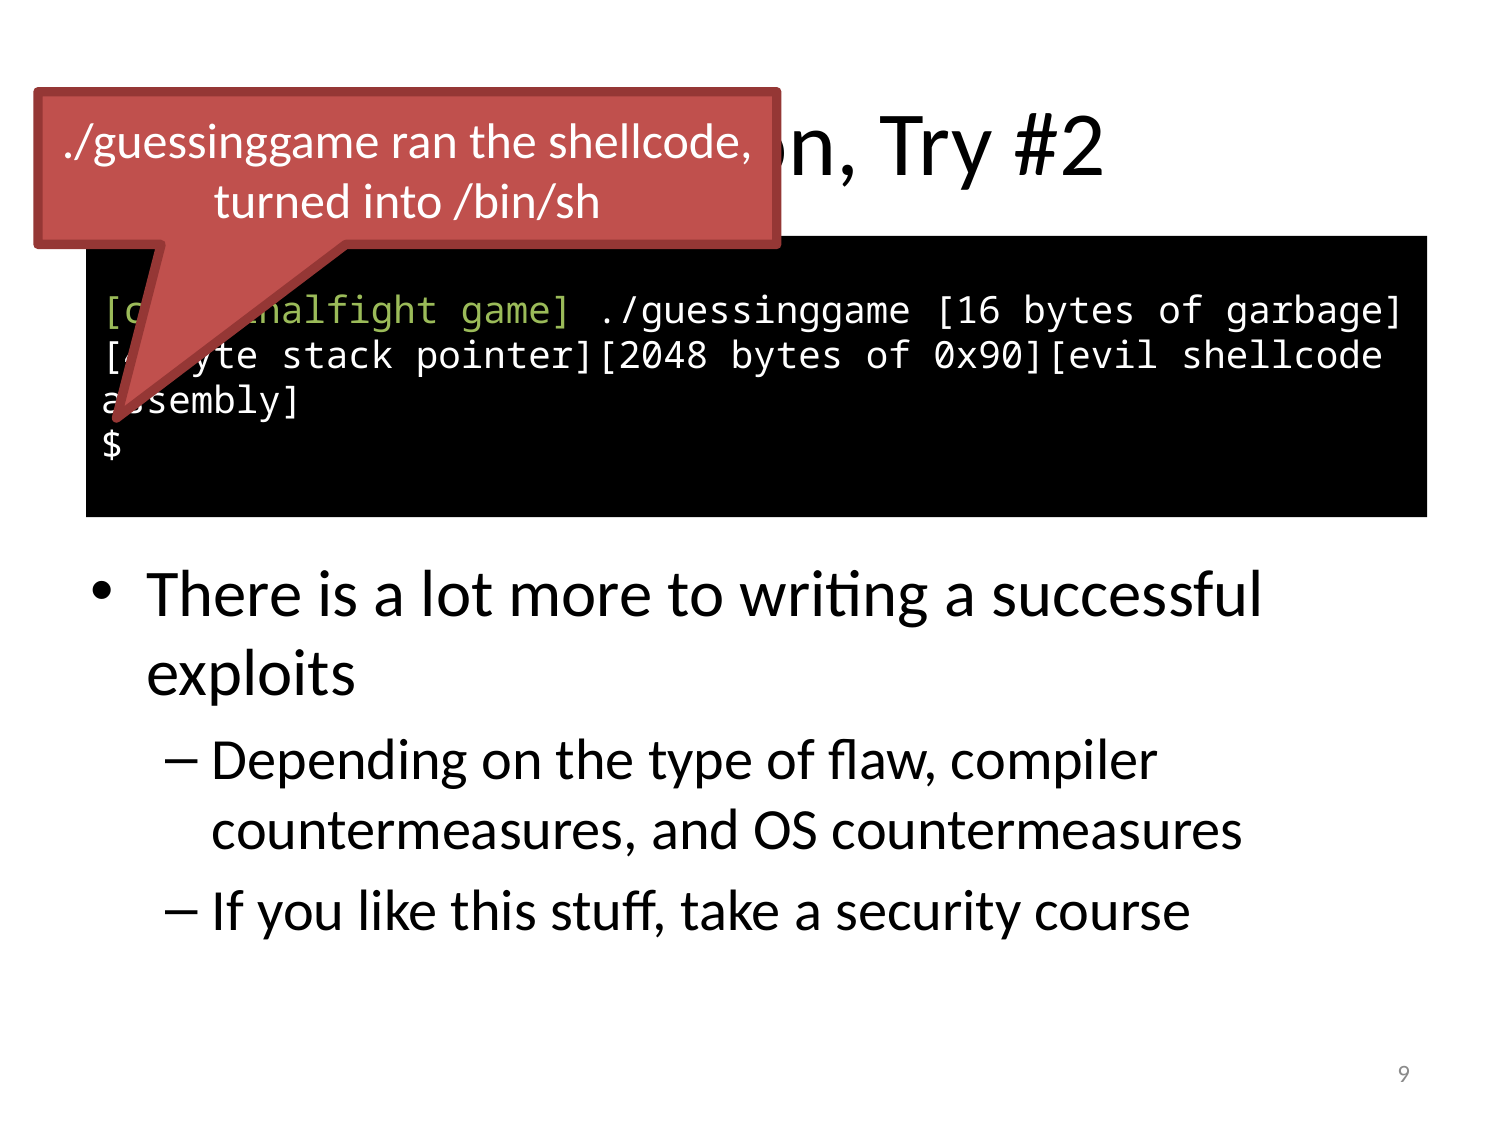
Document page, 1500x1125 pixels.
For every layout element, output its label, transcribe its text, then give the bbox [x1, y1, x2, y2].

list There is a lot more to writing a successful exploits Depending on the type of flaw, compiler countermeasures, and OS countermeasures If you like this stuff, take a security course [75, 541, 1425, 1005]
text_box ./guessinggame ran the shellcode, turned into /bin/sh [37, 91, 777, 419]
slide_number <number> [1074, 1042, 1425, 1103]
text_box [cbw@finalfight game] ./guessinggame [16 bytes of garbage][4 byte stack pointer][2048 bytes of 0x90][evil shellcode assembly] $ [86, 235, 1428, 518]
title Exploitation, Try #2 [75, 45, 1425, 233]
